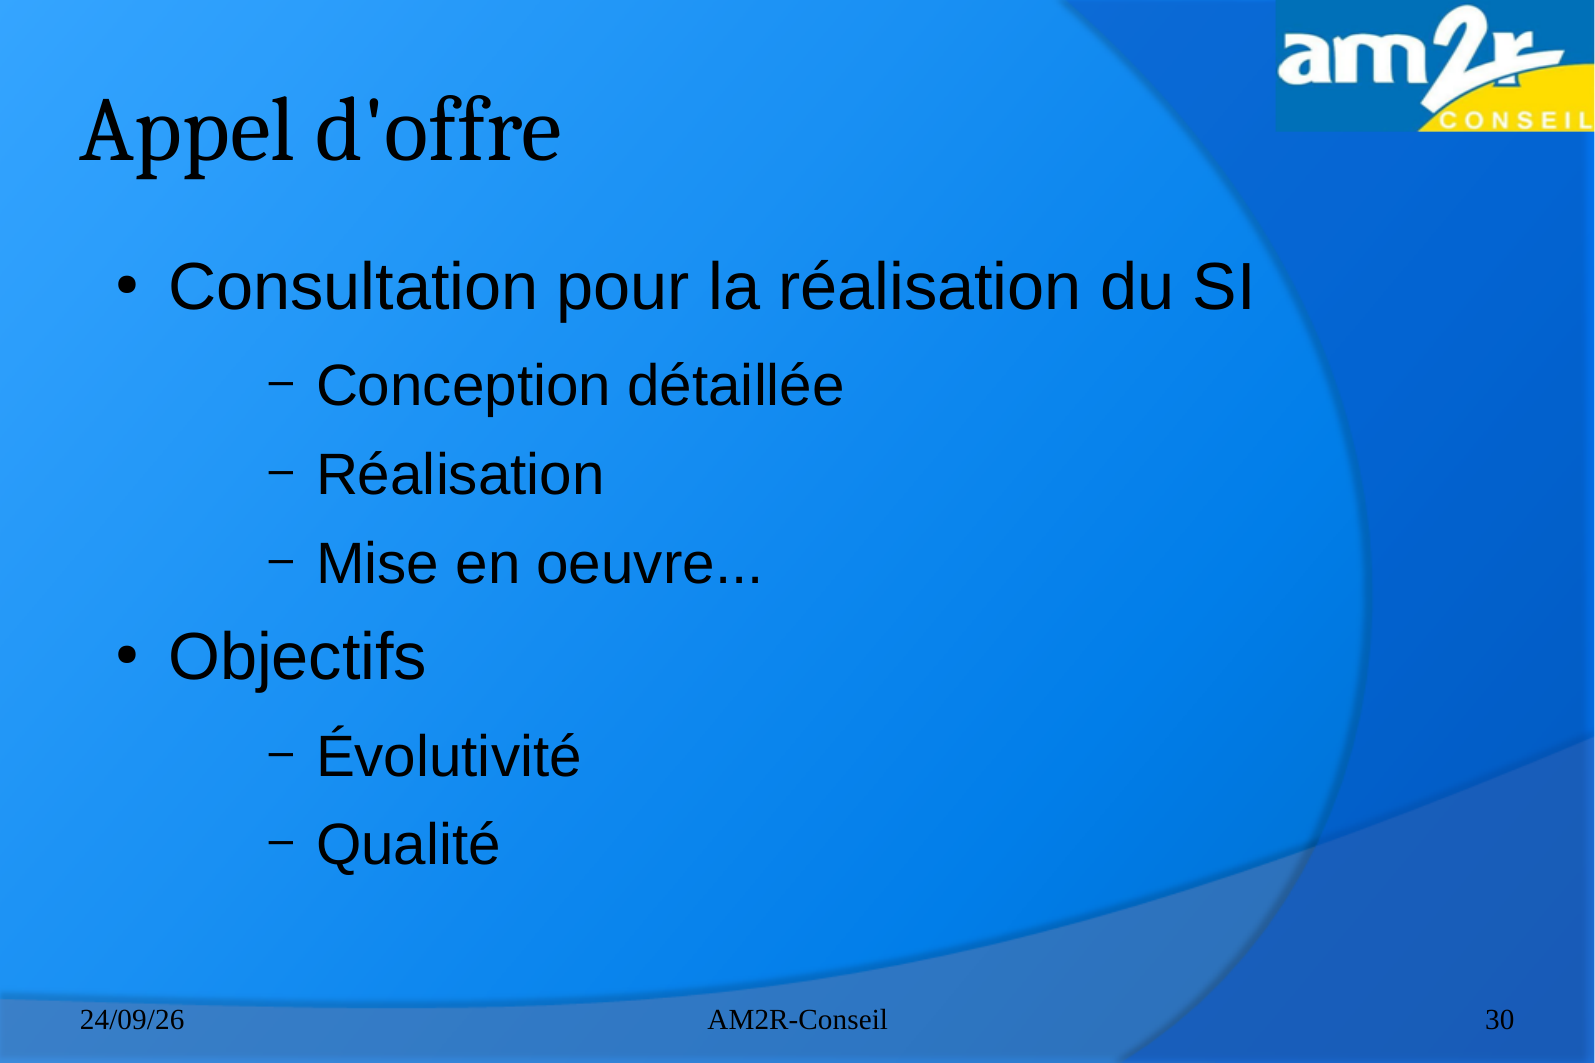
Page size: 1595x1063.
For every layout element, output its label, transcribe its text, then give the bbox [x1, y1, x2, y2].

list Consultation pour la réalisation du SI Conception détaillée Réalisation Mise en oeuvre... Objectifs Évolutivité Qualité [79, 248, 1515, 975]
picture [0, 0, 1595, 1063]
title Appel d'offre [79, 42, 1241, 220]
